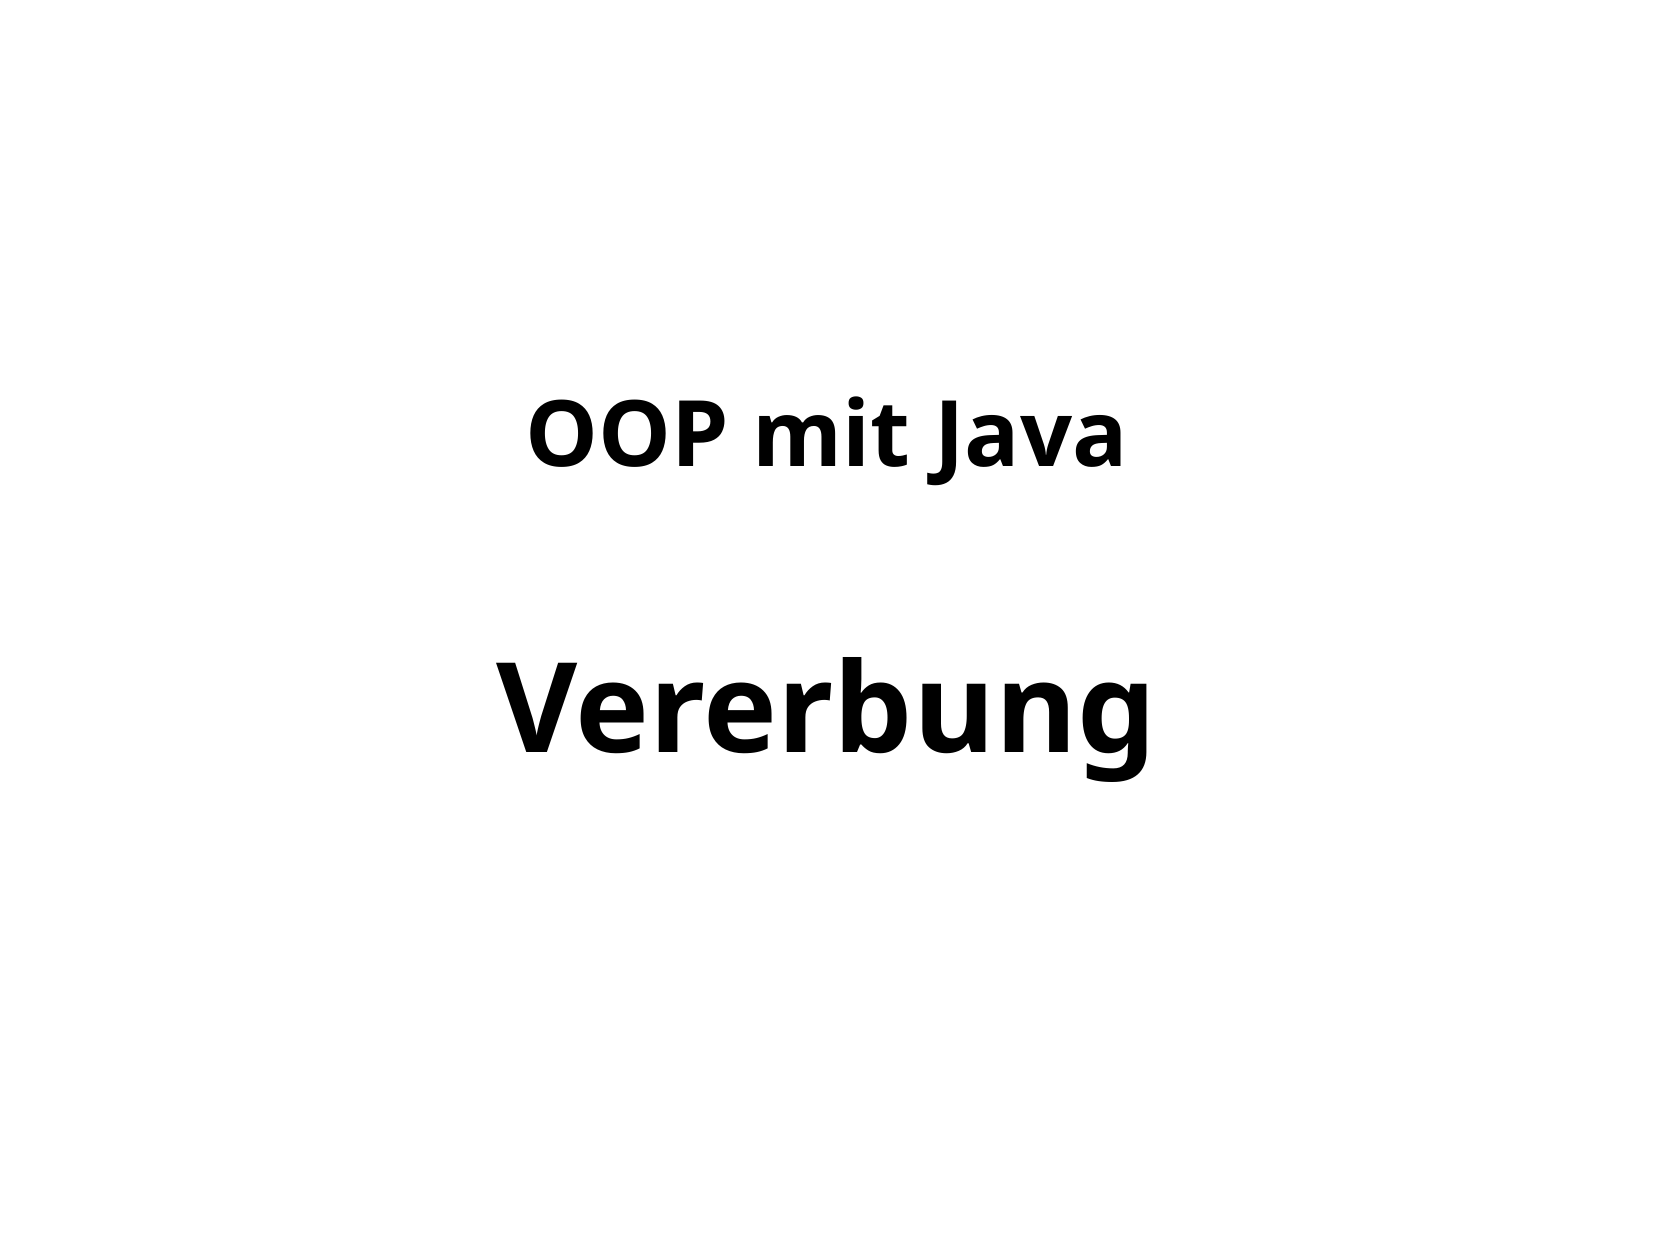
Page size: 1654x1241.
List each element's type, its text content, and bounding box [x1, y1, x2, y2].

subtitle OOP mit Java Vererbung [23, 35, 1630, 1123]
